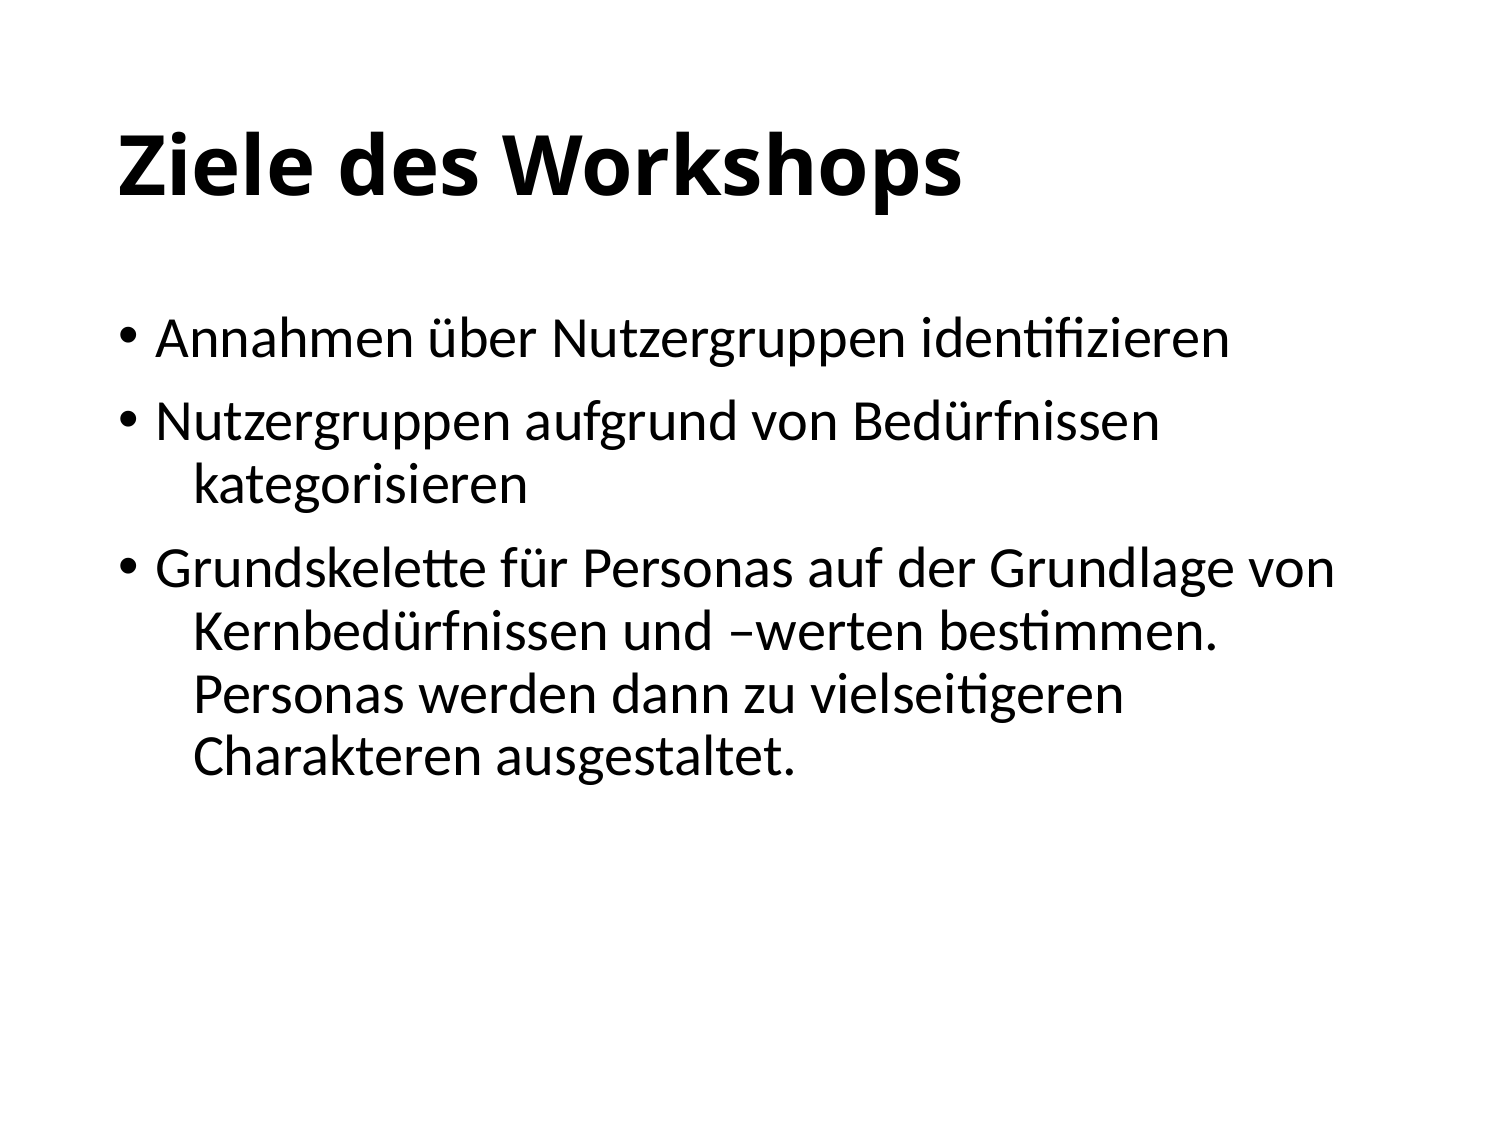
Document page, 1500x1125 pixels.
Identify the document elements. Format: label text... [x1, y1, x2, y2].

title Ziele des Workshops [103, 59, 1397, 278]
list Annahmen über Nutzergruppen identifizieren Nutzergruppen aufgrund von Bedürfnissen kategorisieren Grundskelette für Personas auf der Grundlage von Kernbedürfnissen und –werten bestimmen. Personas werden dann zu vielseitigeren Charakteren ausgestaltet. [103, 299, 1397, 1014]
